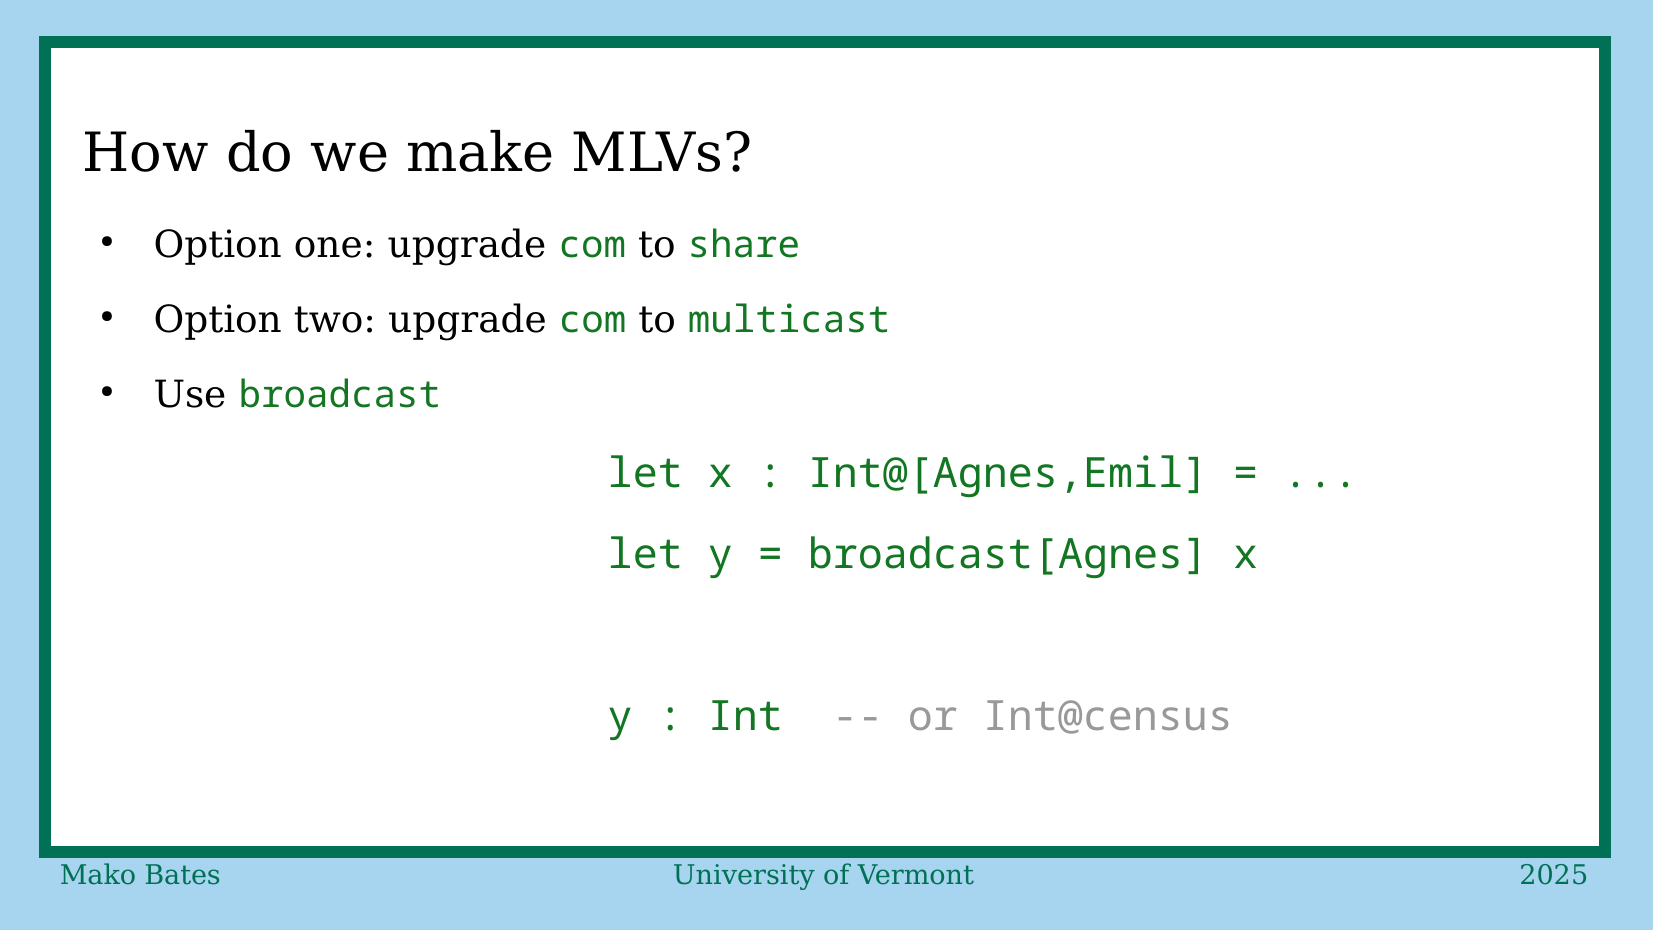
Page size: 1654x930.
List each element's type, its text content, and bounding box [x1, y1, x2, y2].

text_box [687, 864, 691, 877]
list Option one: upgrade com to share Option two: upgrade com to multicast Use broadcast let x : Int@[Agnes,Emil] = ... let y = broadcast[Agnes] x y : Int -- or Int@census [82, 217, 1571, 777]
title How do we make MLVs? [82, 101, 1571, 205]
